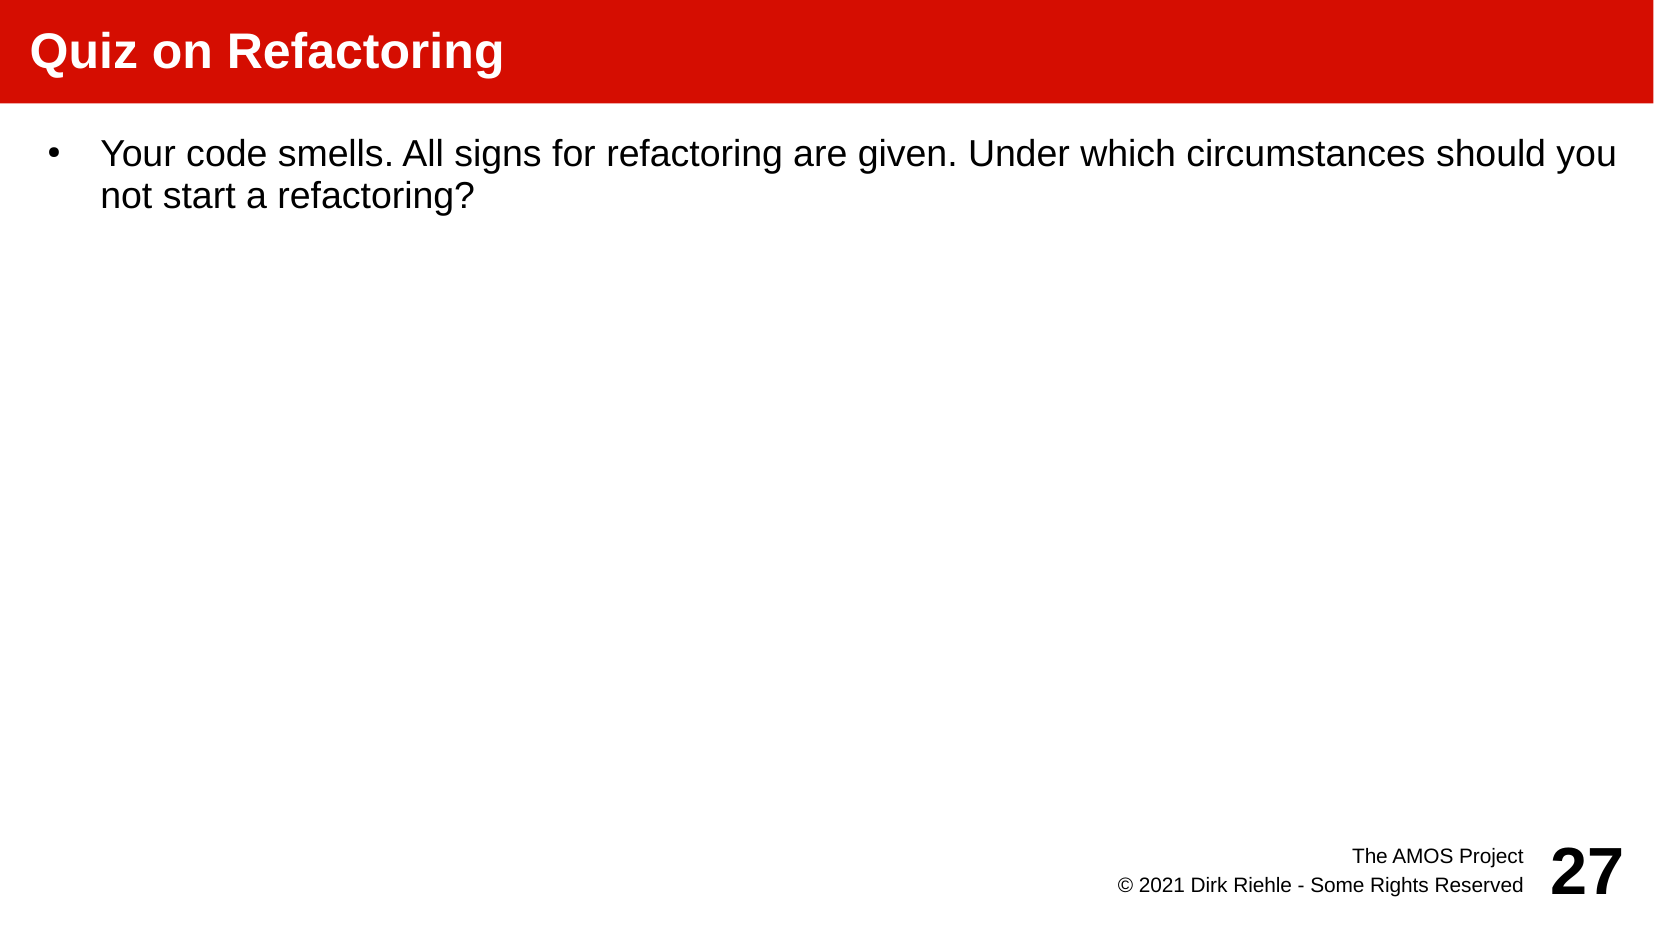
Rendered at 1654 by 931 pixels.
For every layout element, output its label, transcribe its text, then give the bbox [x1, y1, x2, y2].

list Your code smells. All signs for refactoring are given. Under which circumstances should you not start a refactoring? [29, 132, 1625, 813]
title Quiz on Refactoring [0, 0, 1654, 104]
